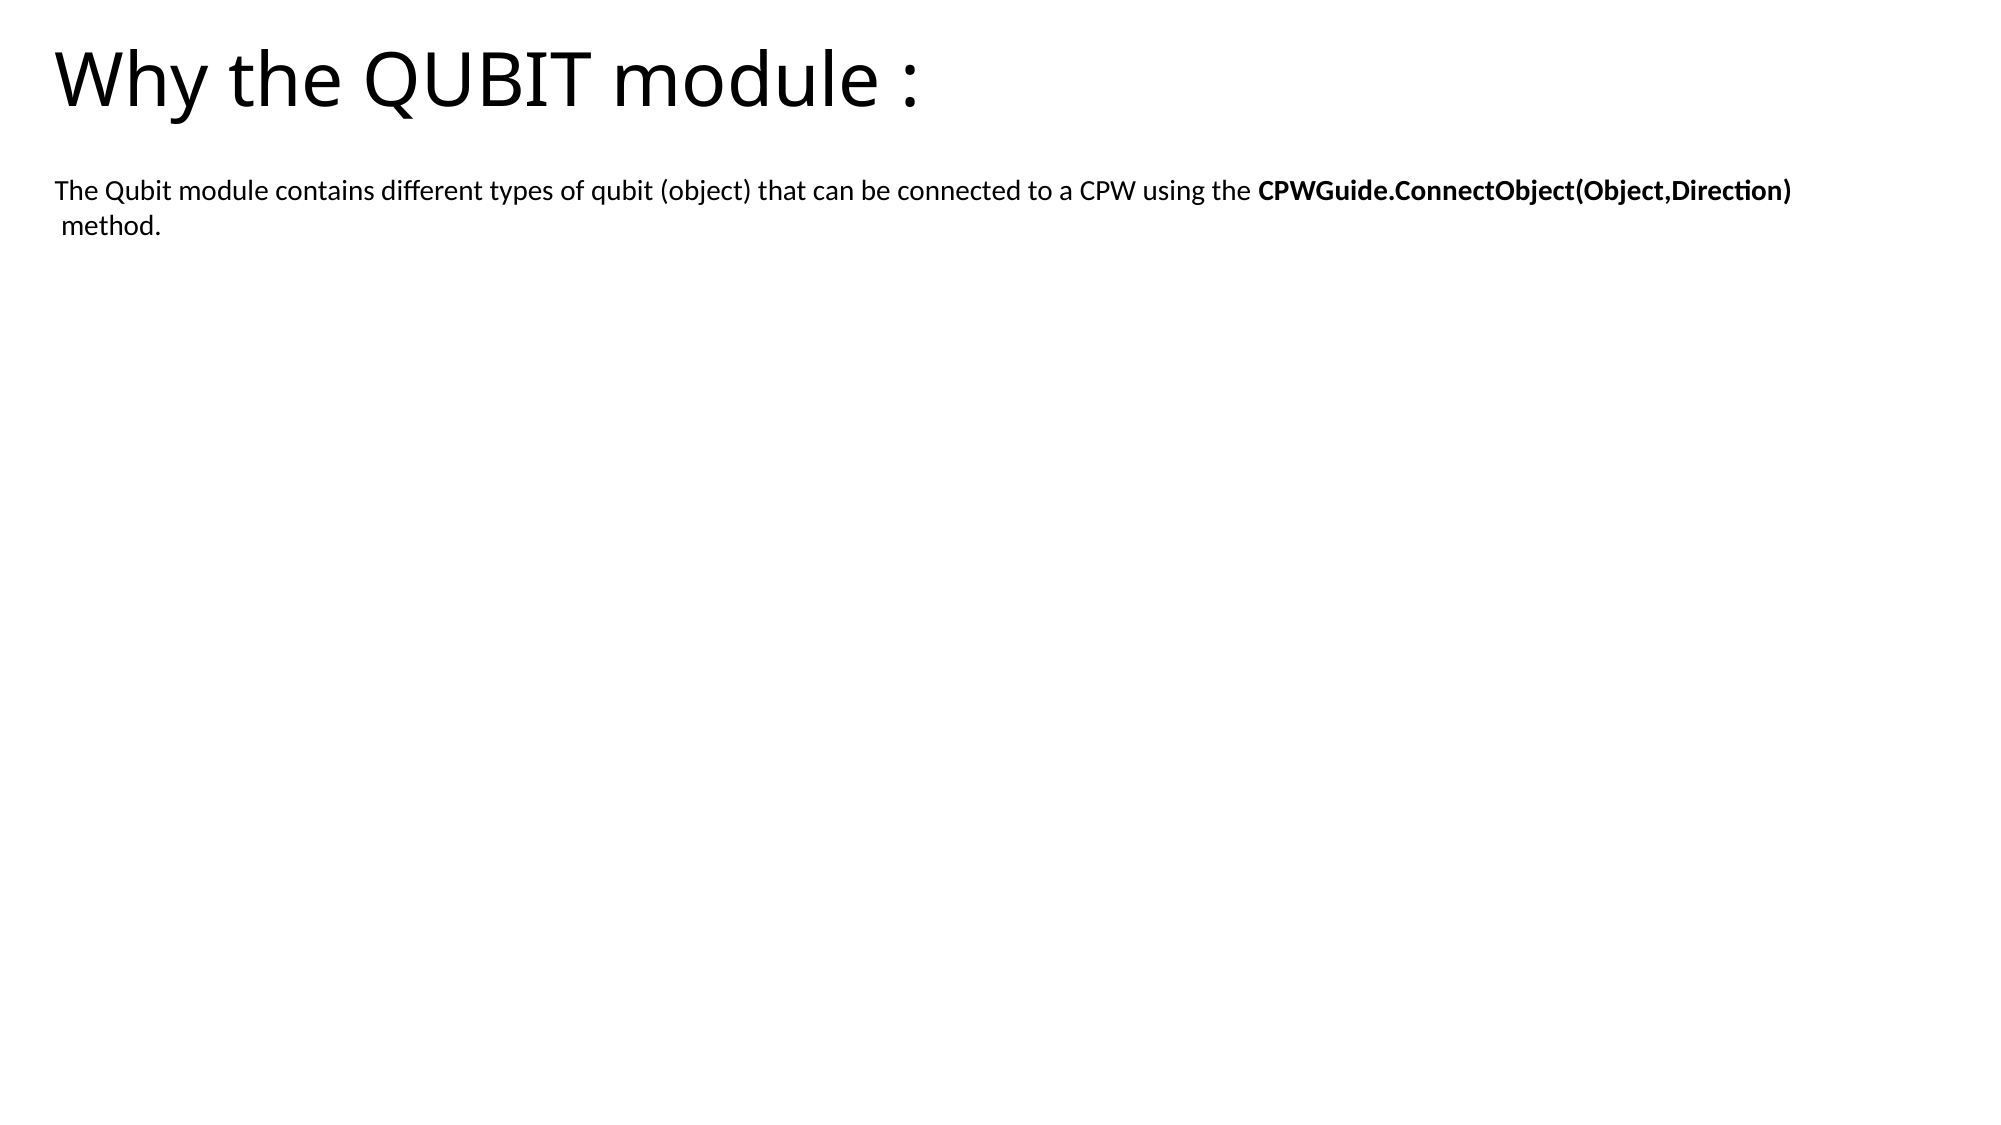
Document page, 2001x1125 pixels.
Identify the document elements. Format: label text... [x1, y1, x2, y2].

text_box The Qubit module contains different types of qubit (object) that can be connected to a CPW using the CPWGuide.ConnectObject(Object,Direction) method. [39, 163, 1897, 331]
title Why the QUBIT module : [39, 16, 1765, 149]
